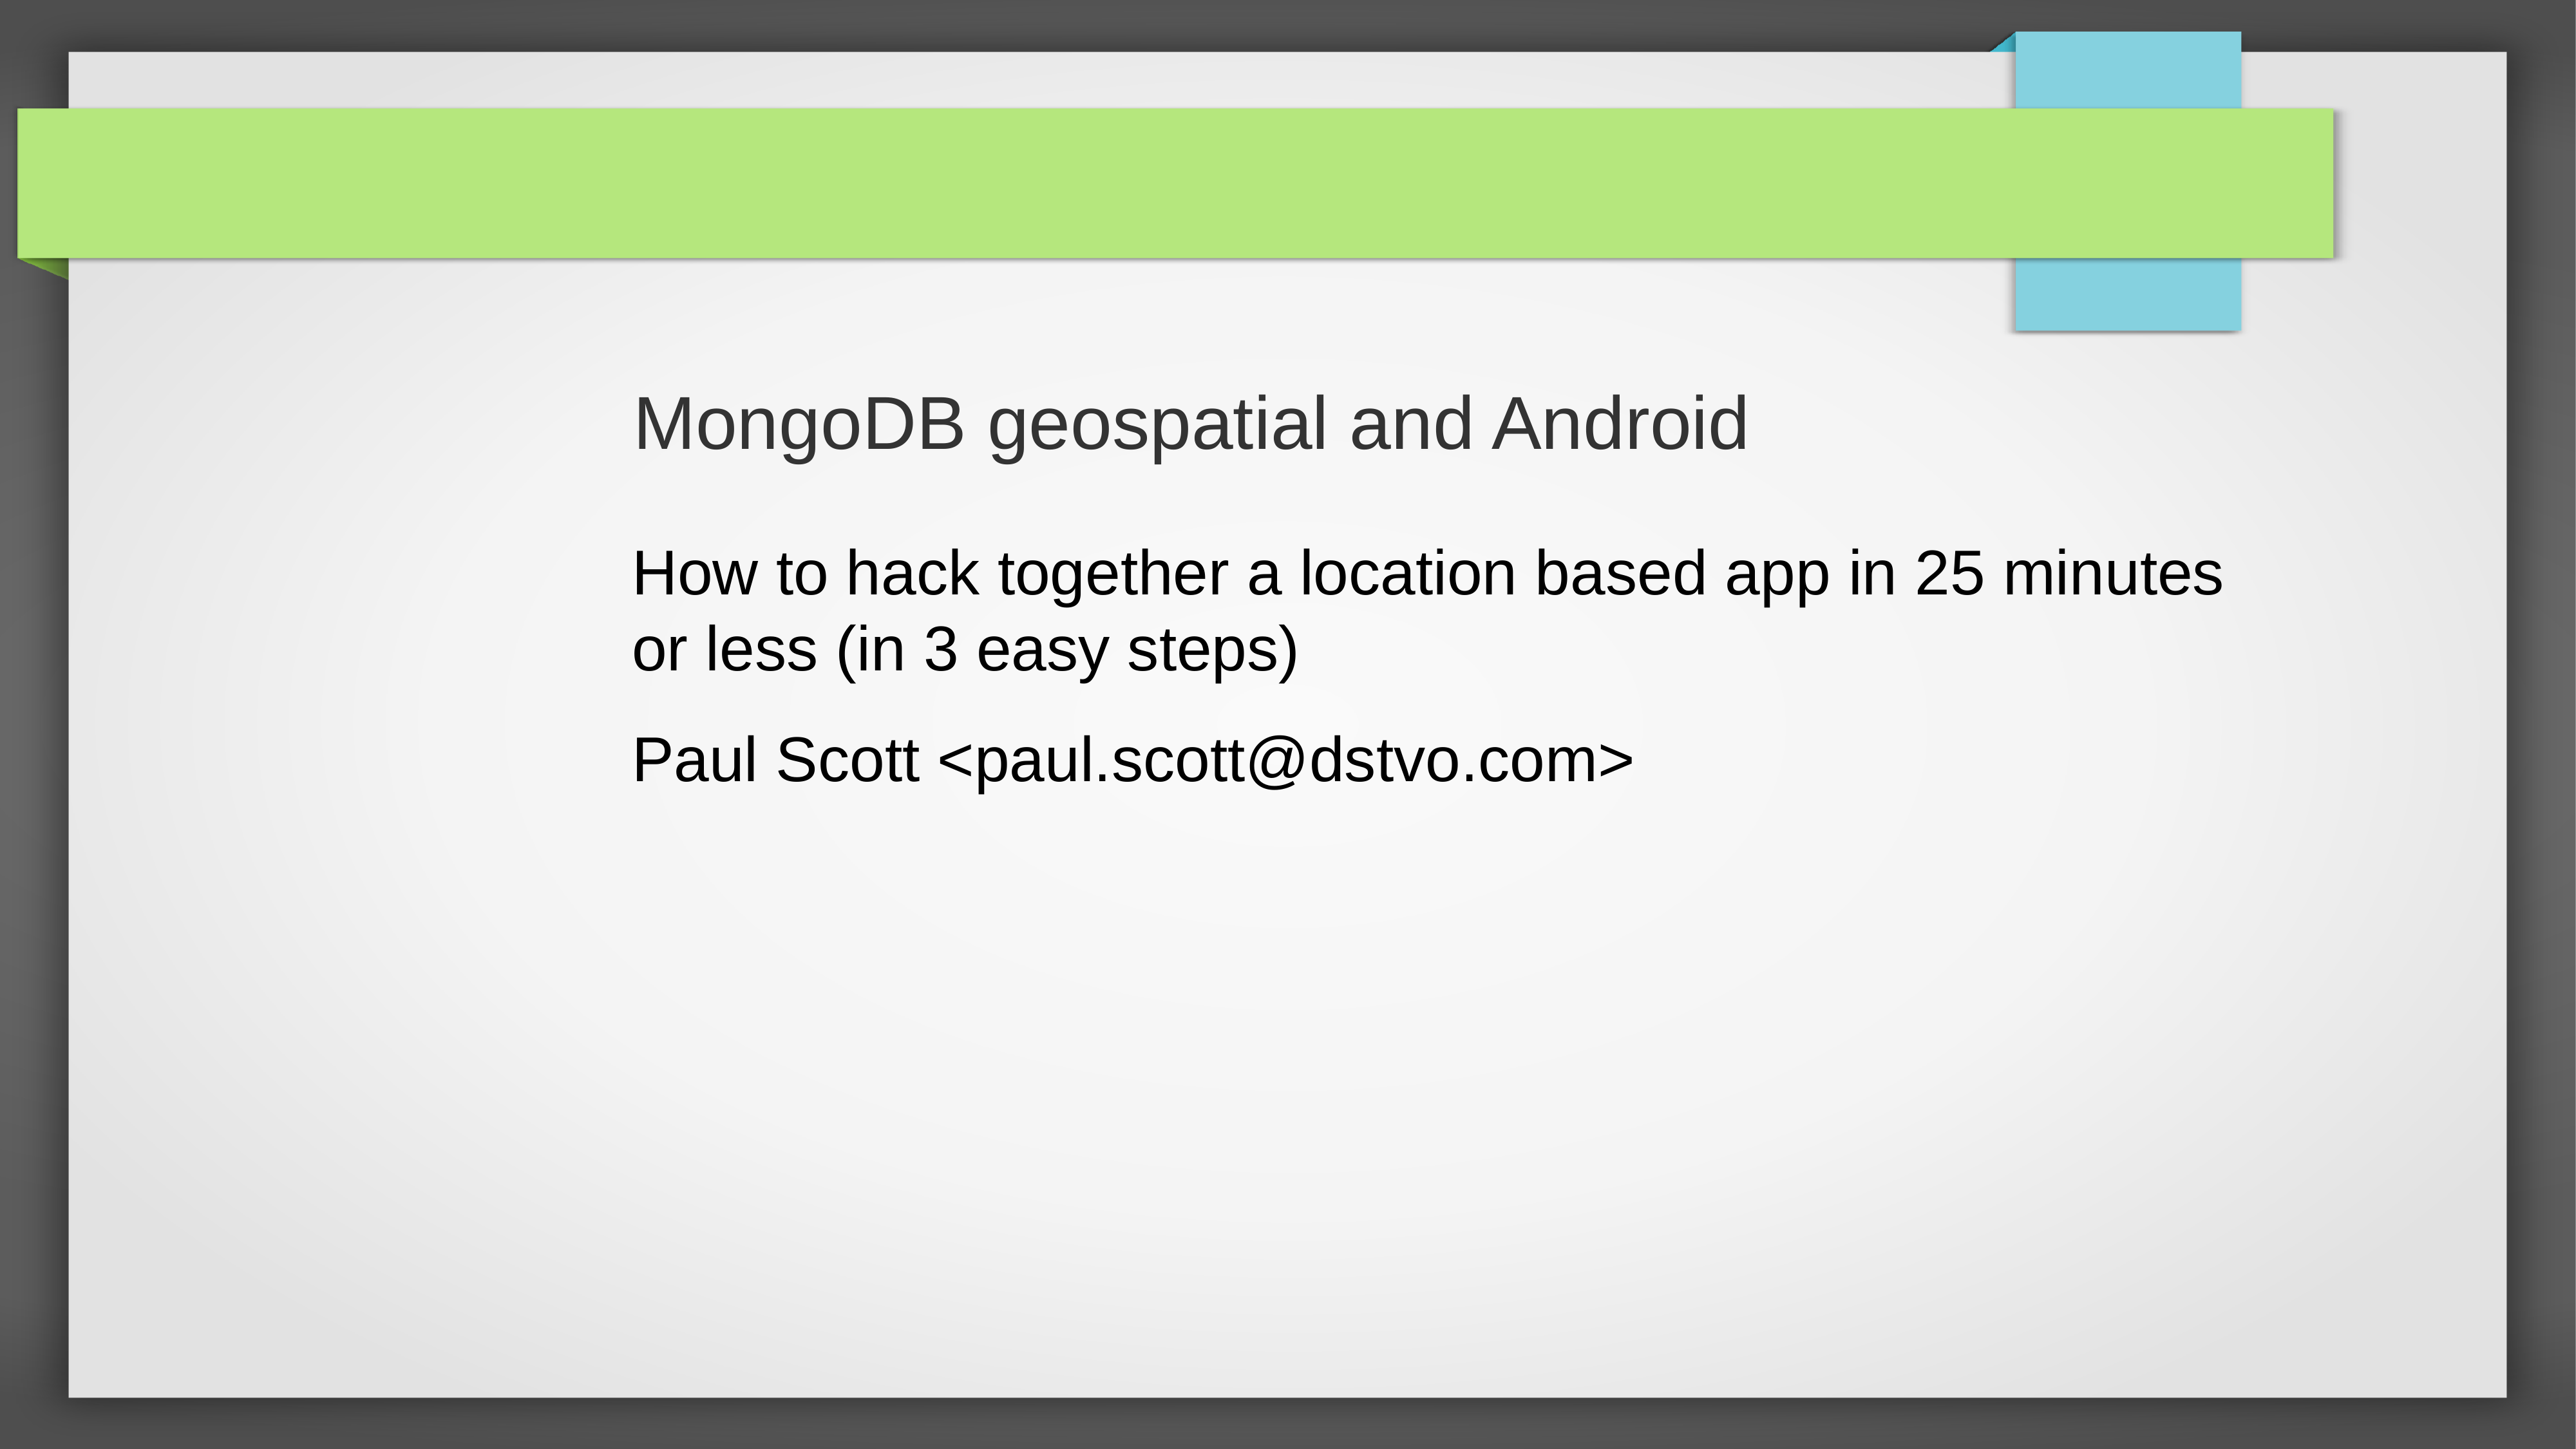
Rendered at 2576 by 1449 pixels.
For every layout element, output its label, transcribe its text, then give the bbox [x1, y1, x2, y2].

title MongoDB geospatial and Android [628, 0, 2248, 470]
picture [0, 0, 2576, 1449]
list How to hack together a location based app in 25 minutes or less (in 3 easy steps) Paul Scott <paul.scott@dstvo.com> [626, 526, 2246, 1155]
